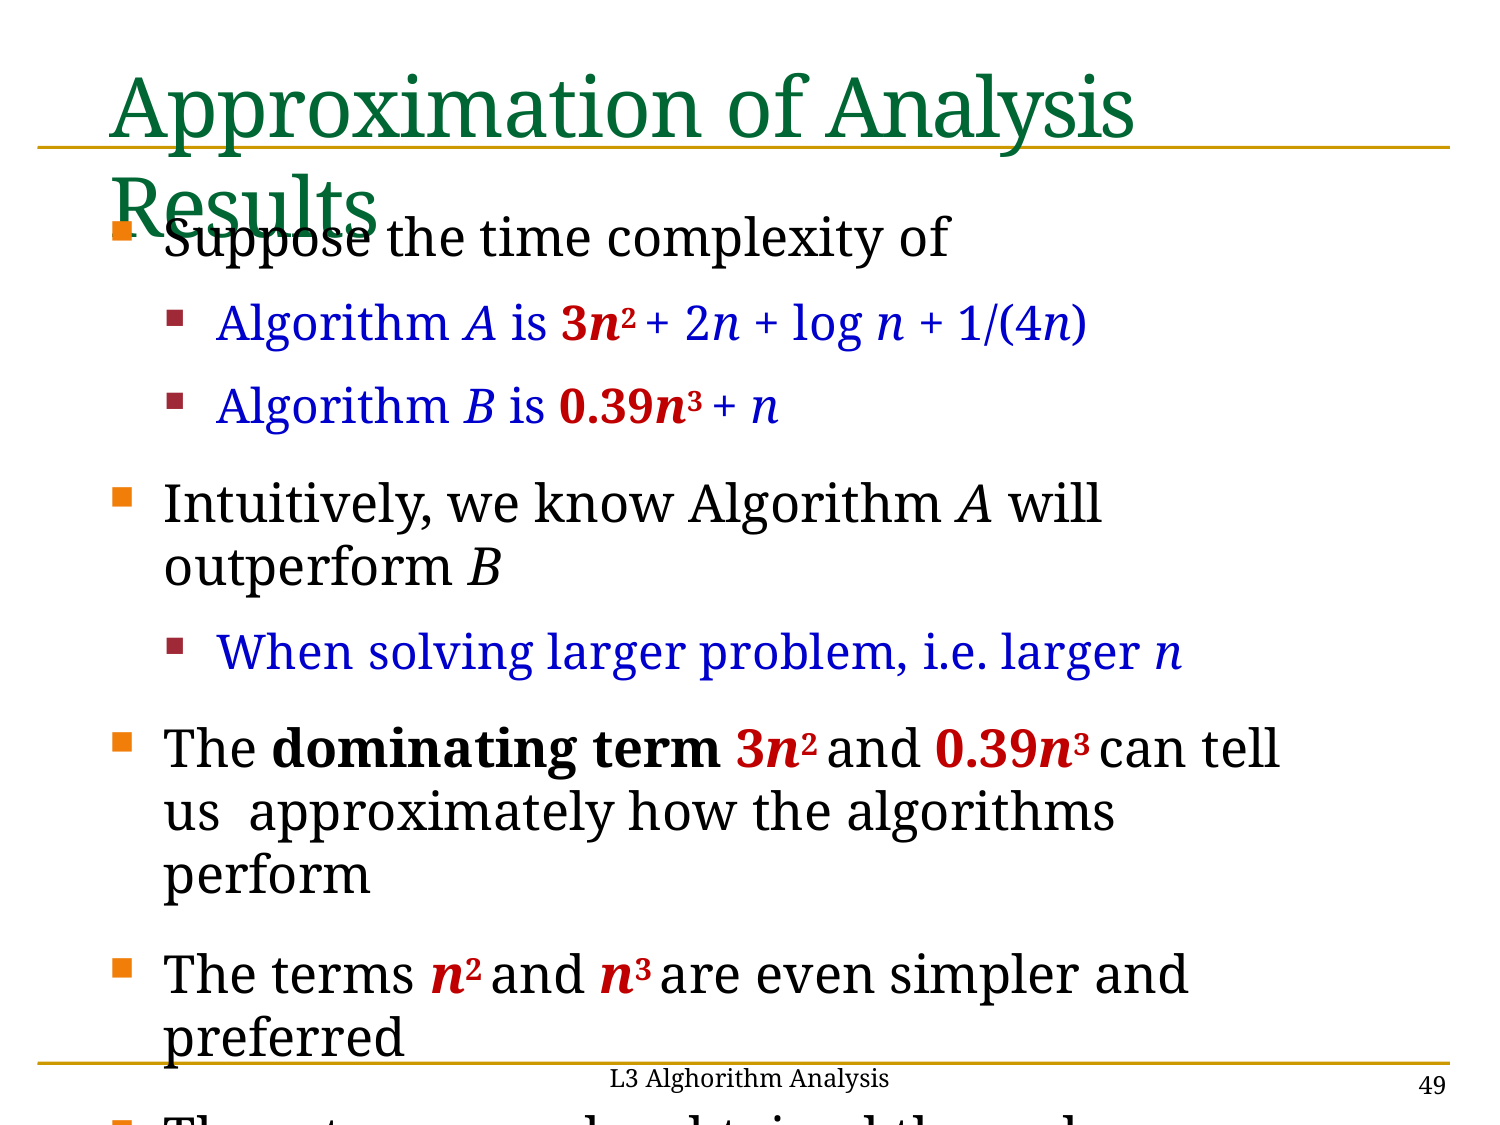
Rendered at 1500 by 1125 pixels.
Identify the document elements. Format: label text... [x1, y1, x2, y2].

text_box Suppose the time complexity of Algorithm A is 3n2 + 2n + log n + 1/(4n) Algorithm B is 0.39n3 + n Intuitively, we know Algorithm A will outperform B When solving larger problem, i.e. larger n The dominating term 3n2 and 0.39n3 can tell us approximately how the algorithms perform The terms n2 and n3 are even simpler and preferred These terms can be obtained through asymptotic analysis [107, 175, 1372, 1125]
slide_number <number> [1111, 1036, 1462, 1112]
footer L3 Alghorithm Analysis [512, 1025, 988, 1100]
title Approximation of Analysis Results [107, 51, 1258, 175]
